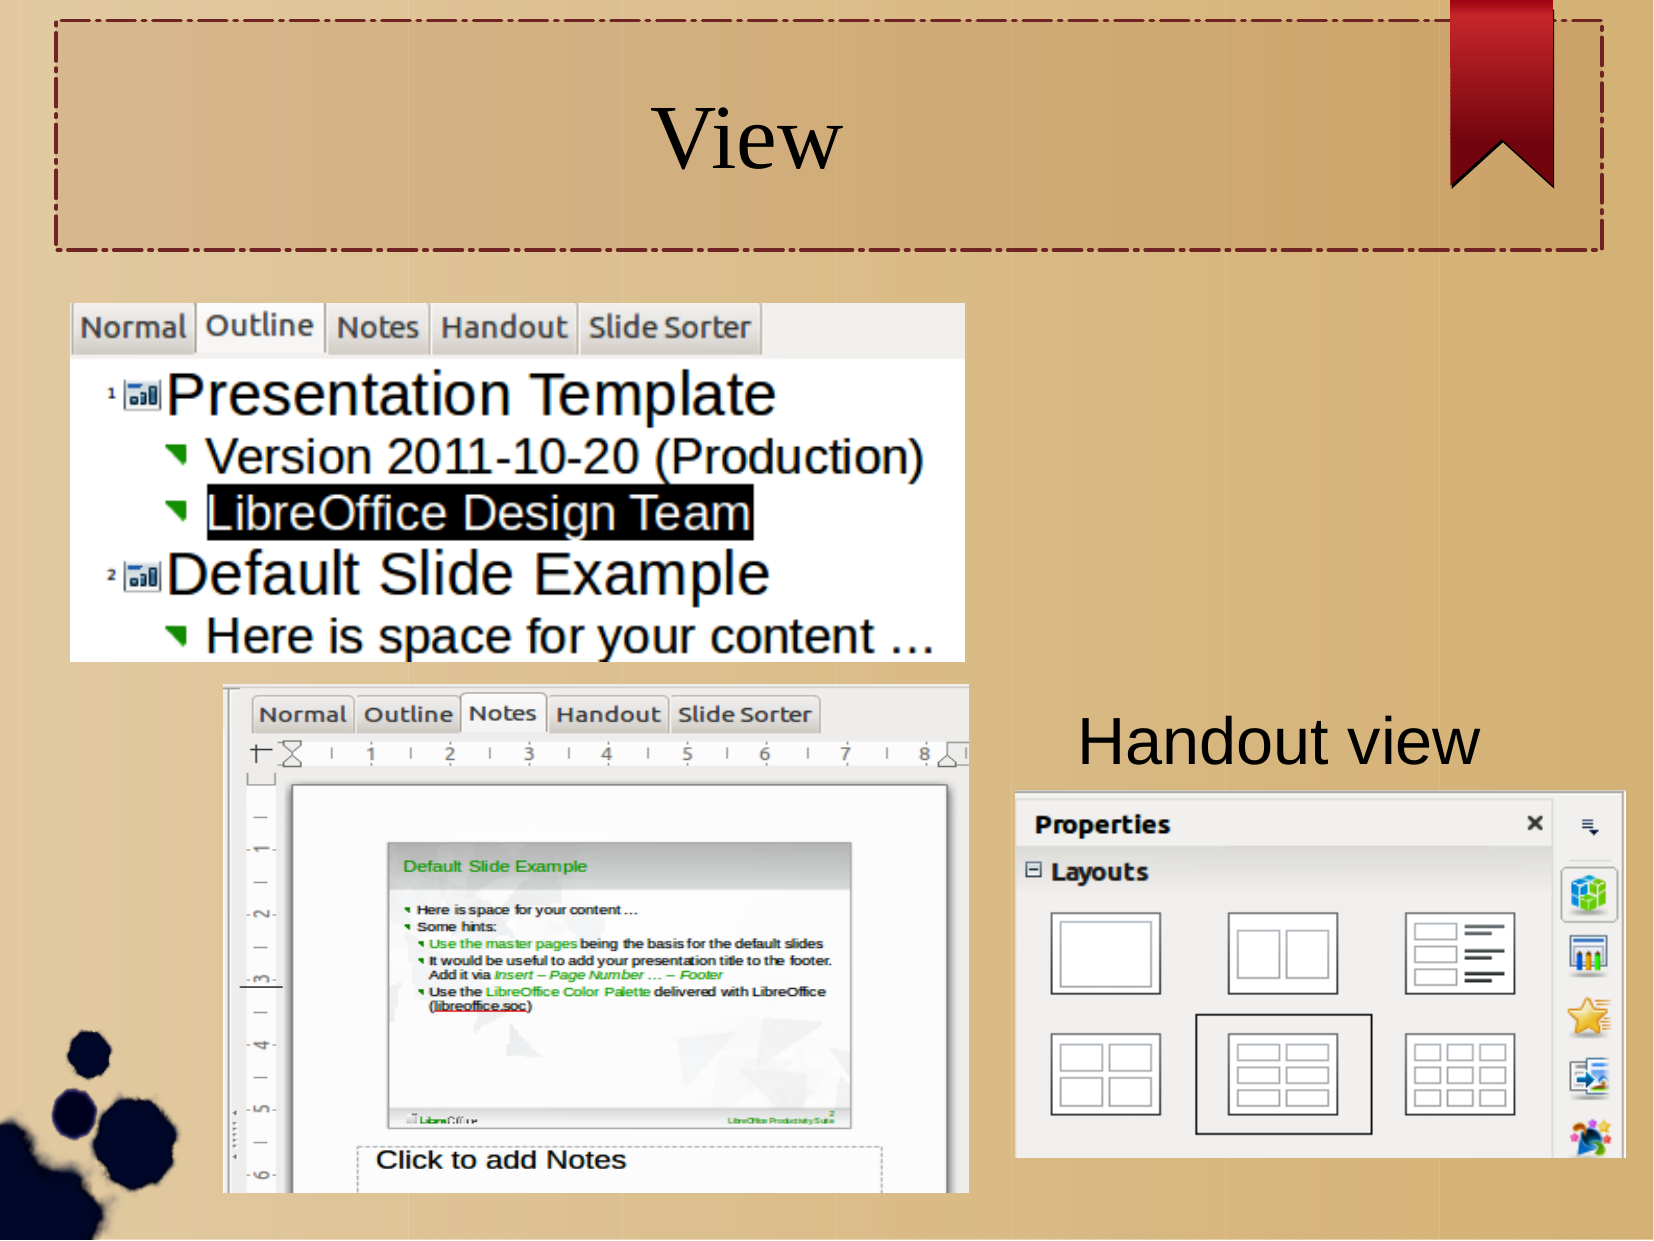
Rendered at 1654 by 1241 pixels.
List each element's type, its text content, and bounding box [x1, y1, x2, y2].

text_box Handout view [1062, 696, 1548, 787]
title View [82, 47, 1412, 229]
picture [223, 684, 969, 1193]
picture [1015, 790, 1626, 1158]
picture [70, 303, 965, 662]
